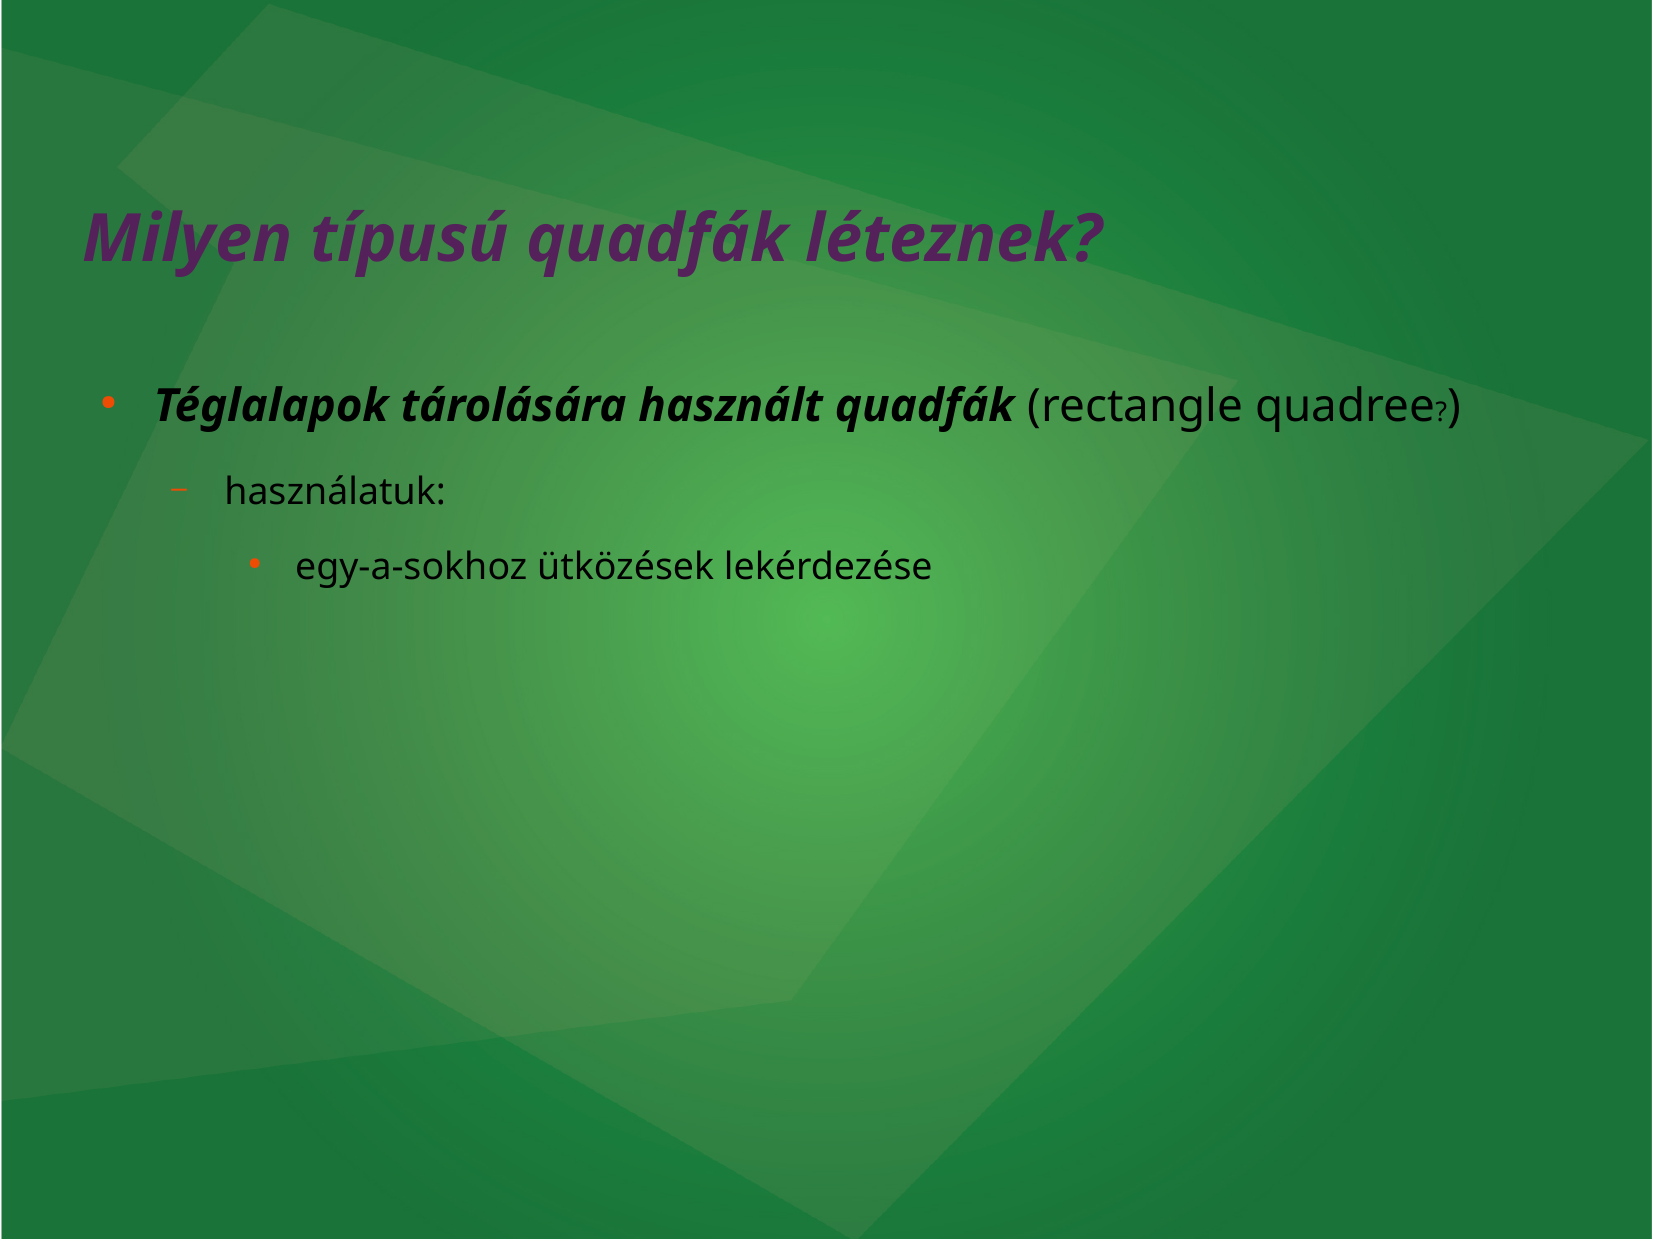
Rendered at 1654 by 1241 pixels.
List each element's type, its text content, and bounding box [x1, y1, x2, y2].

list Téglalapok tárolására használt quadfák (rectangle quadree?) használatuk: egy-a-sokhoz ütközések lekérdezése [82, 372, 1571, 1093]
picture [0, 0, 1652, 1241]
title Milyen típusú quadfák léteznek? [82, 132, 1571, 340]
